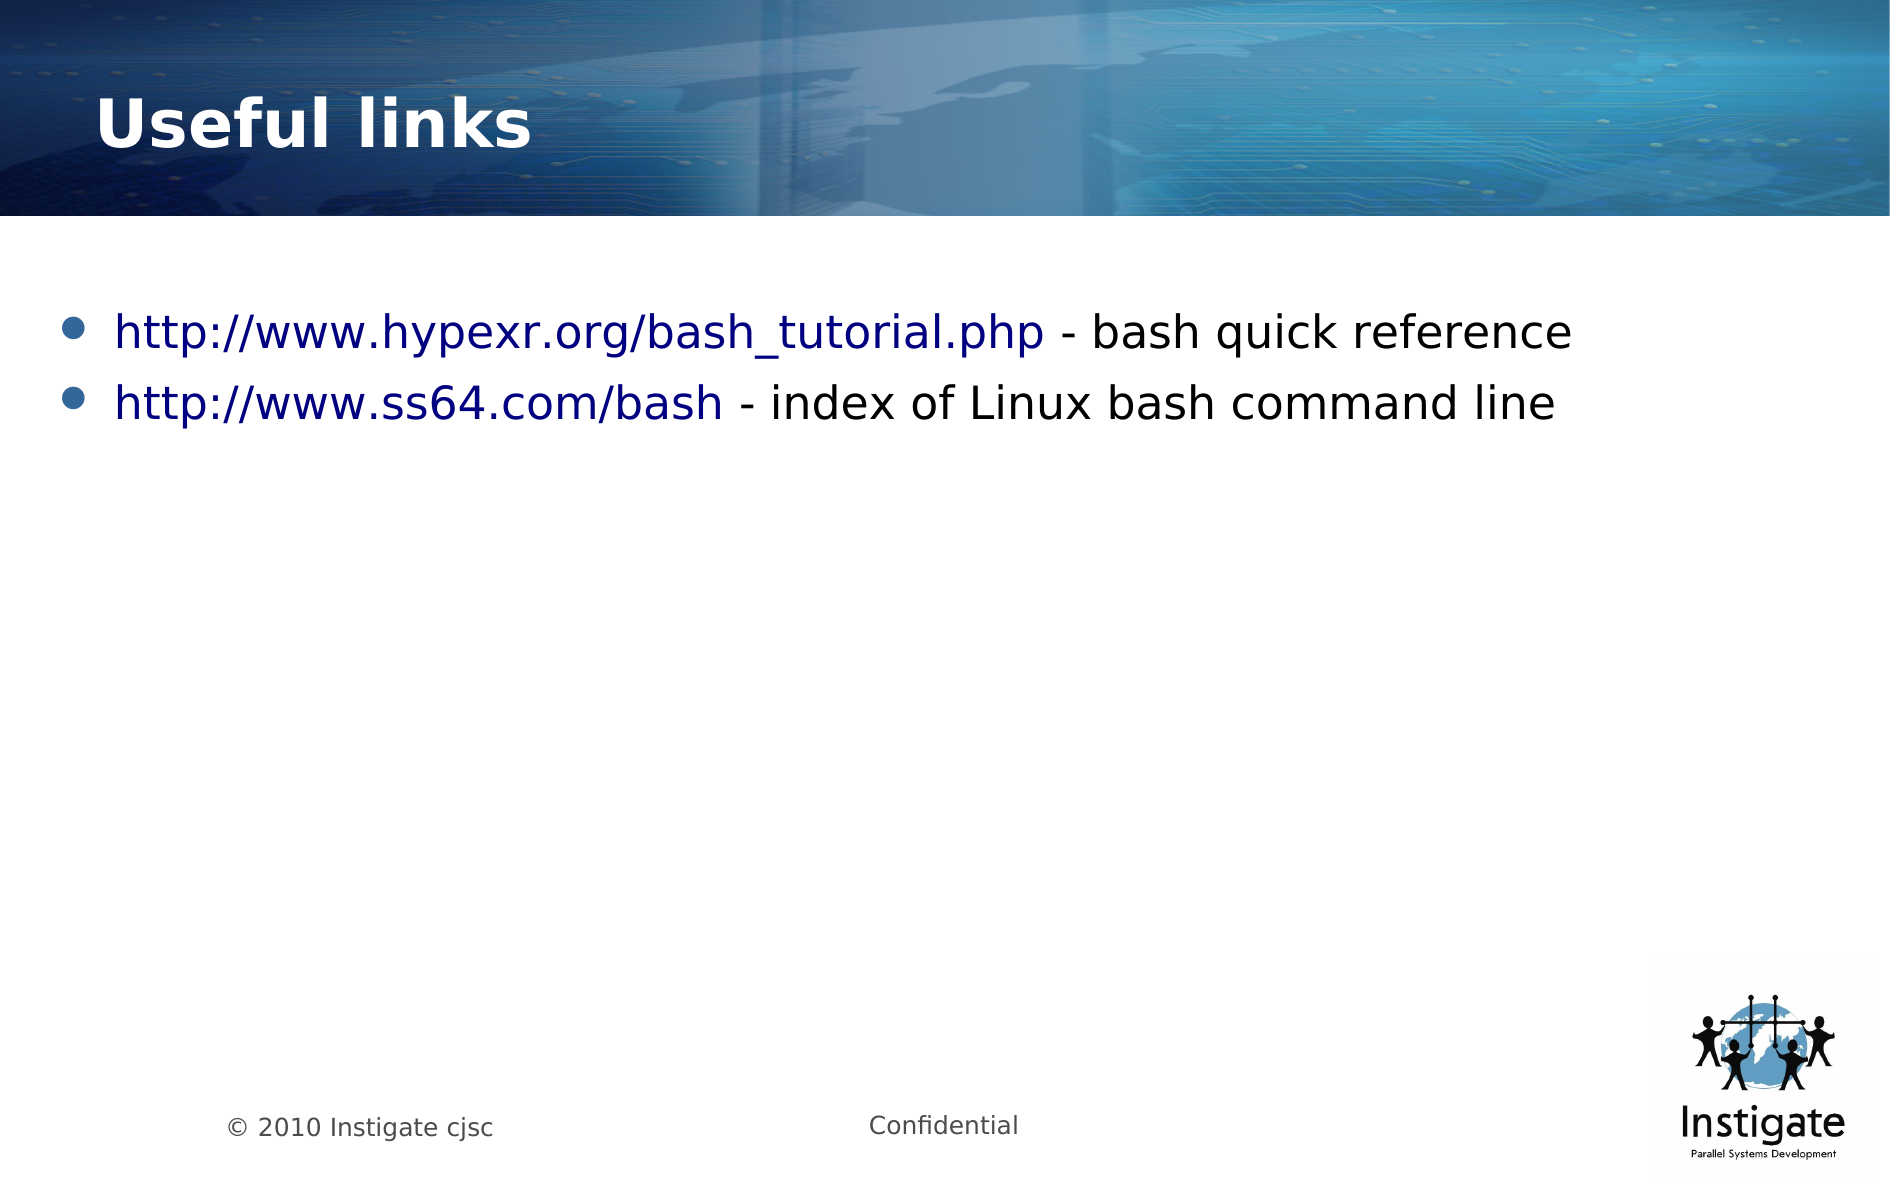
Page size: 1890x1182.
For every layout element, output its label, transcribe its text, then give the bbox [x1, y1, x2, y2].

picture [1650, 956, 1876, 1182]
picture [0, 0, 1890, 216]
title Useful links [94, 54, 1793, 210]
list http://www.hypexr.org/bash_tutorial.php - bash quick reference http://www.ss64.com/bash - index of Linux bash command line [59, 236, 1831, 1001]
